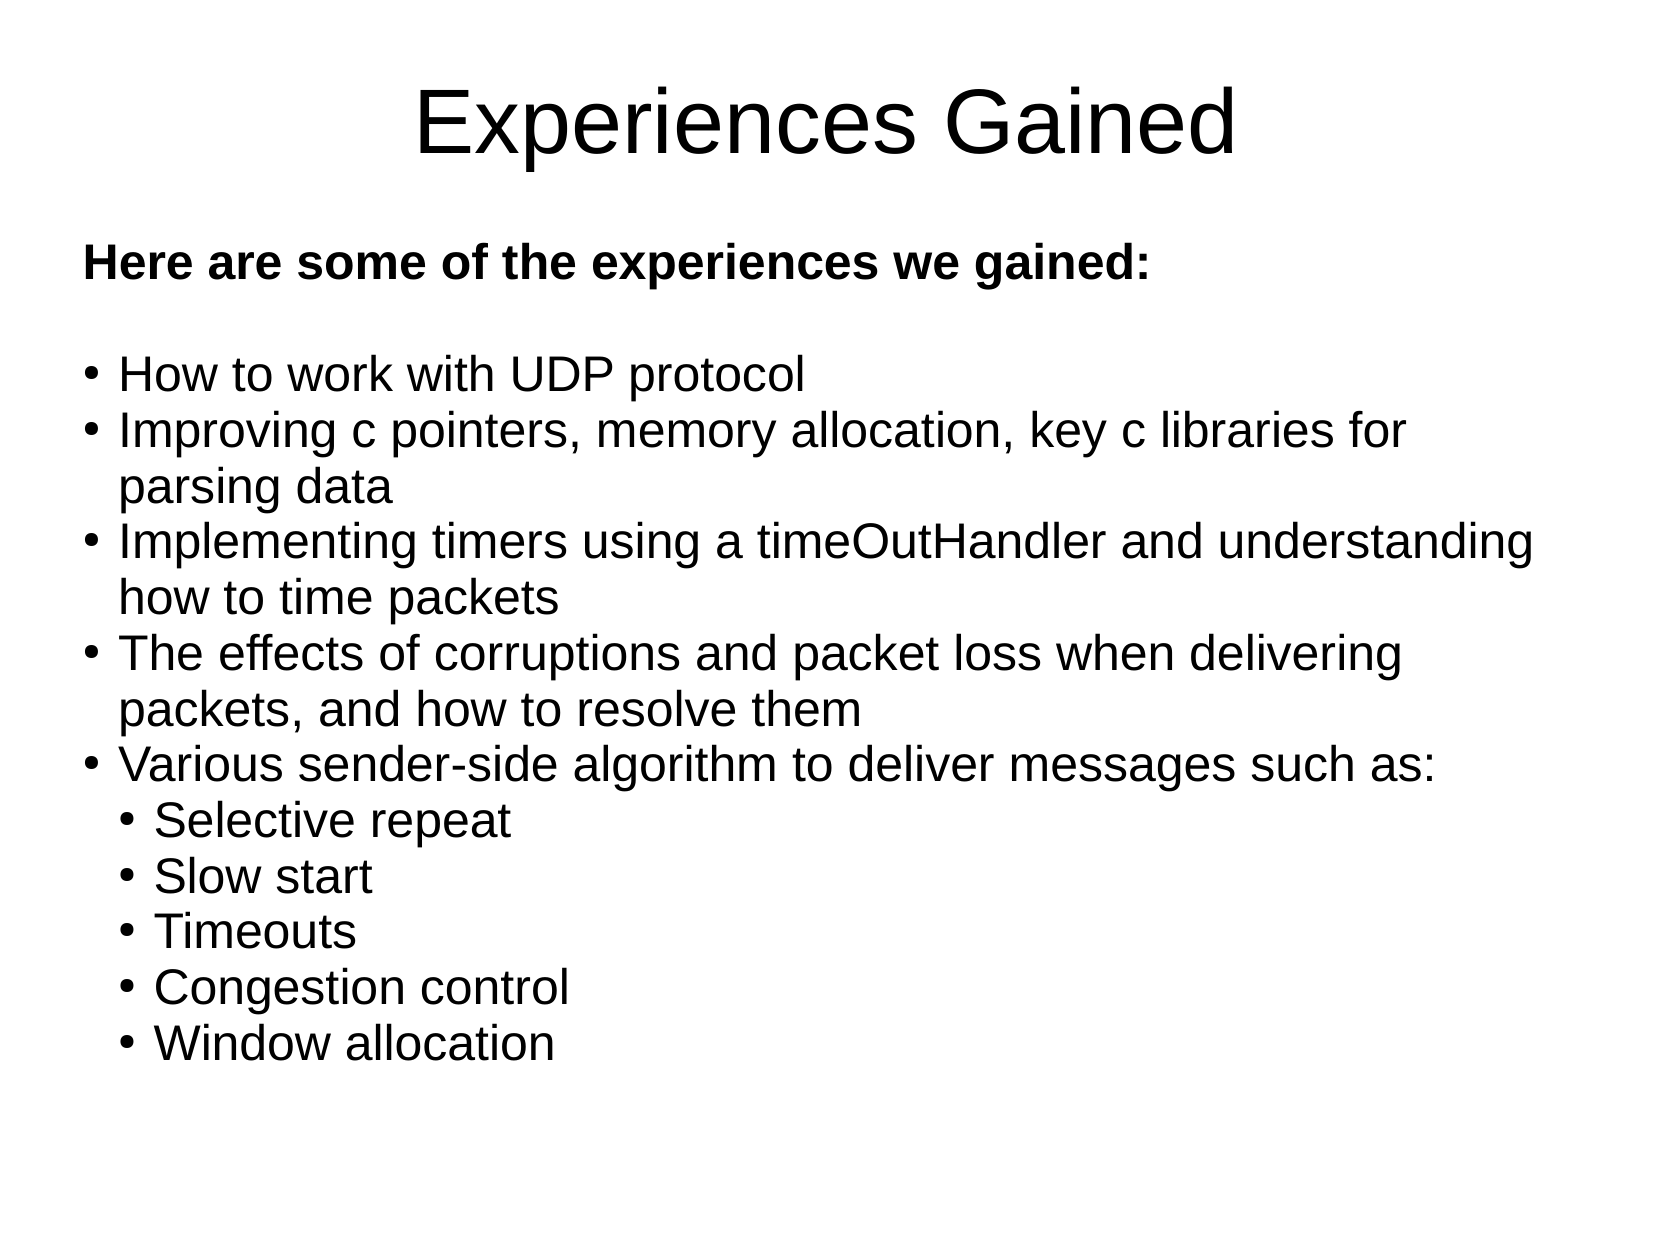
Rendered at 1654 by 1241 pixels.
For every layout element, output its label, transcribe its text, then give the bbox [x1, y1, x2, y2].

text_box Here are some of the experiences we gained: How to work with UDP protocol Improving c pointers, memory allocation, key c libraries for parsing data Implementing timers using a timeOutHandler and understanding how to time packets The effects of corruptions and packet loss when delivering packets, and how to resolve them Various sender-side algorithm to deliver messages such as: Selective repeat Slow start Timeouts Congestion control Window allocation [82, 230, 1571, 1111]
title Experiences Gained [82, 49, 1571, 196]
